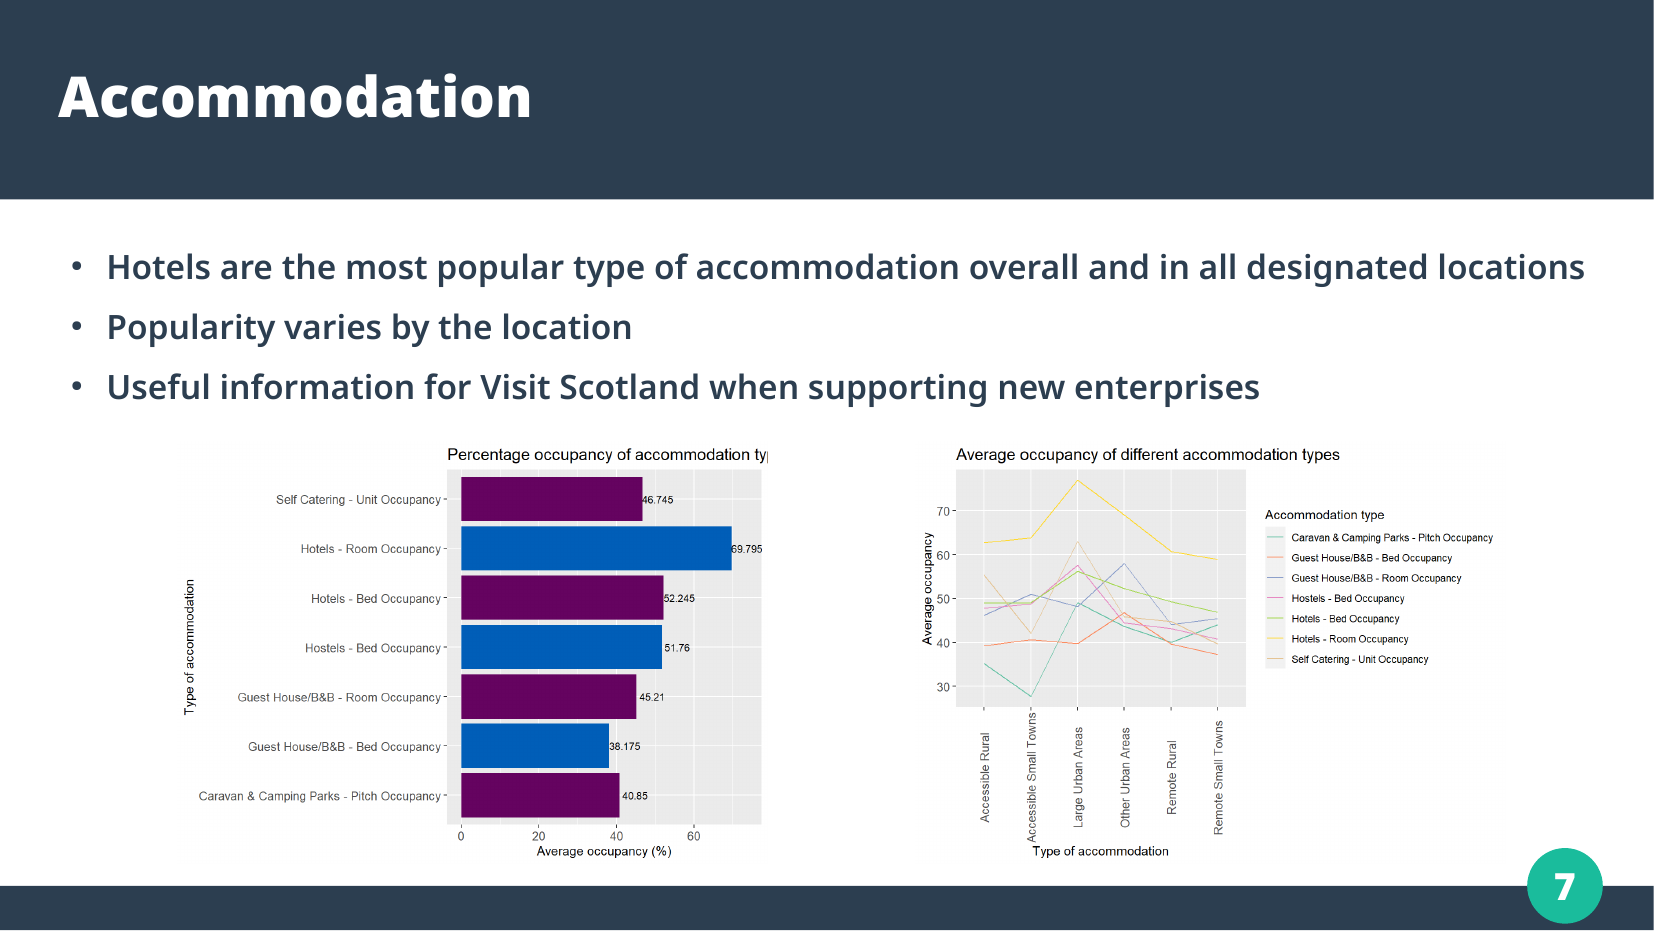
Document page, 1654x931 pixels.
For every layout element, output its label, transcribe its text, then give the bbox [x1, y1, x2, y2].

picture [177, 441, 768, 864]
list Hotels are the most popular type of accommodation overall and in all designated locations Popularity varies by the location Useful information for Visit Scotland when supporting new enterprises [59, 243, 1595, 443]
picture [915, 441, 1506, 864]
title Accommodation [59, 37, 1595, 155]
